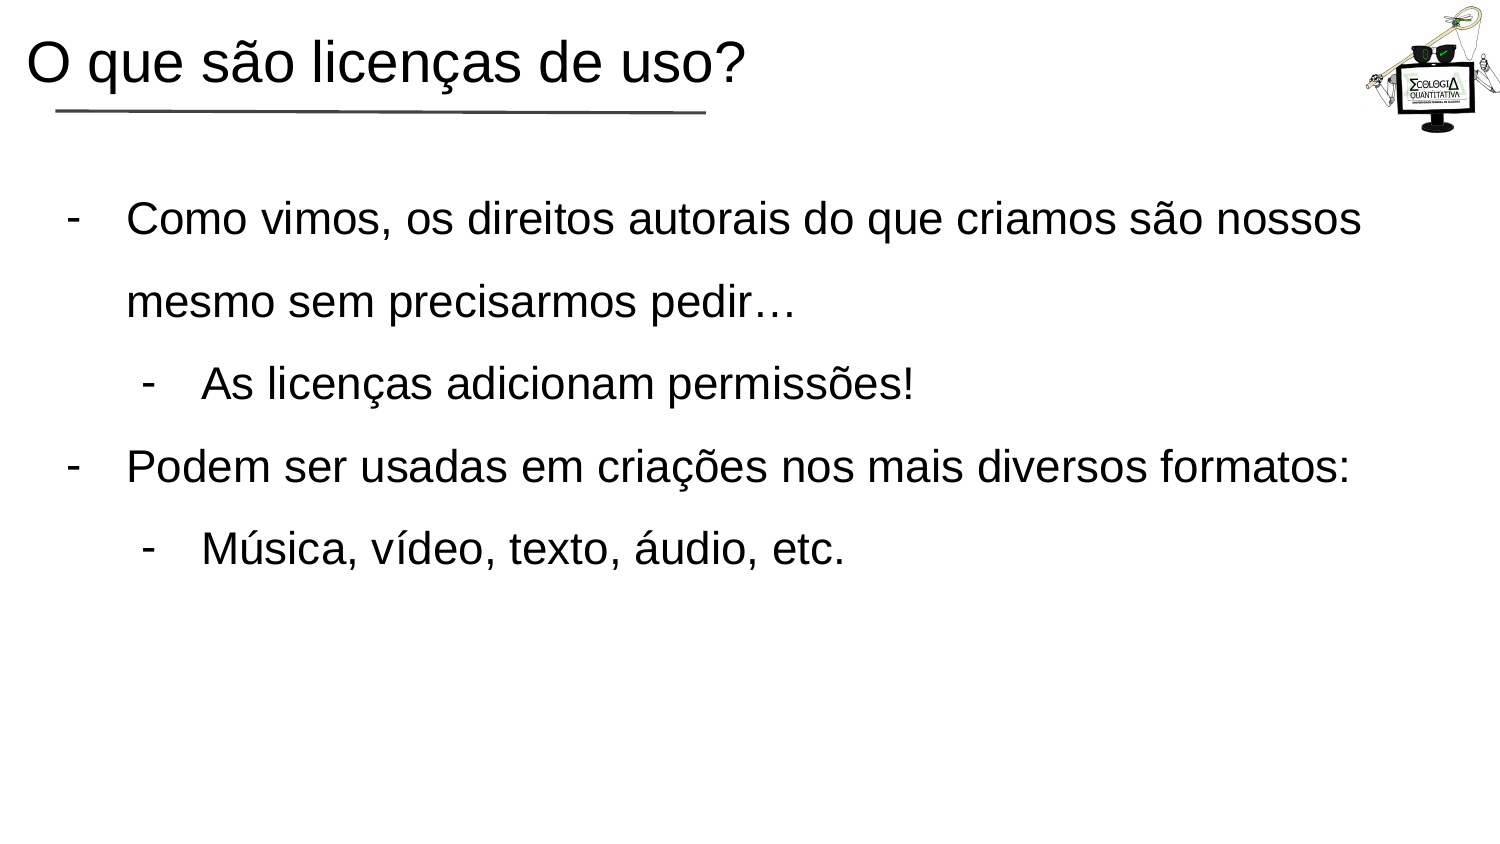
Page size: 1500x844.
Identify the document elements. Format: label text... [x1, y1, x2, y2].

text_box O que são licenças de uso? [11, 9, 1210, 117]
picture [1365, 3, 1500, 135]
text_box Como vimos, os direitos autorais do que criamos são nossos mesmo sem precisarmos pedir… As licenças adicionam permissões! Podem ser usadas em criações nos mais diversos formatos: Música, vídeo, texto, áudio, etc. [36, 146, 1412, 801]
